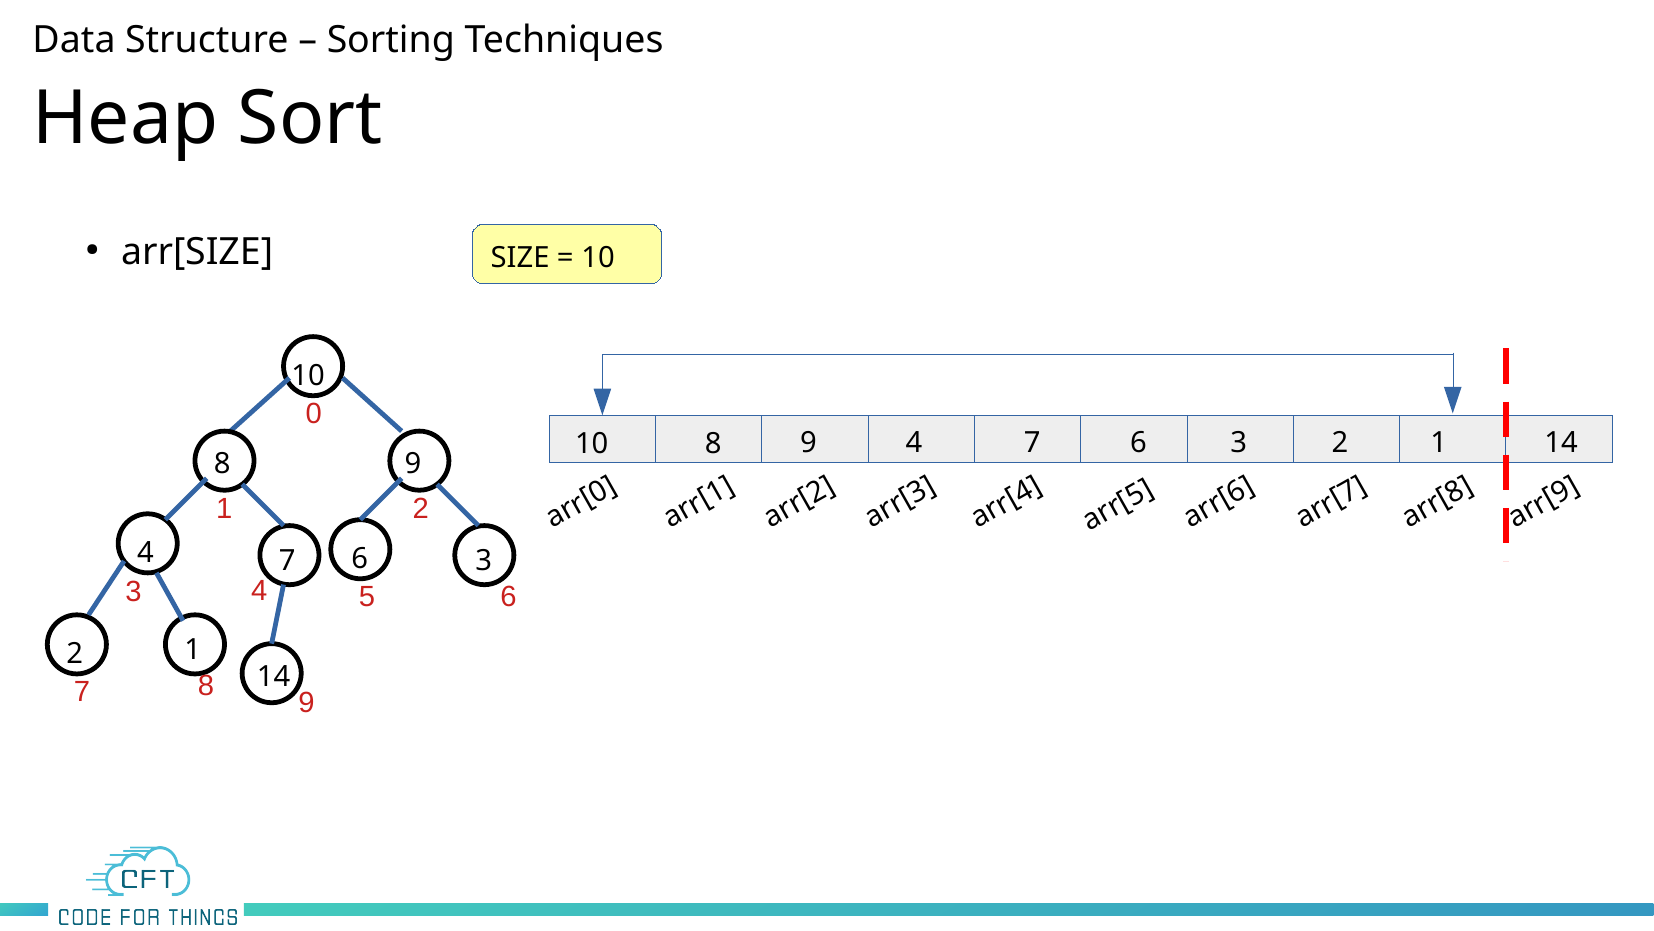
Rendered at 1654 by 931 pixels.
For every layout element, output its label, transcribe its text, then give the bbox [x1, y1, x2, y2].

text_box 7 [1009, 413, 1058, 463]
text_box [254, 697, 283, 703]
text_box arr[2] [738, 443, 875, 554]
text_box [385, 533, 390, 566]
text_box [313, 537, 320, 574]
text_box 4 [122, 523, 171, 573]
text_box 6 [336, 529, 385, 579]
text_box 1 [169, 620, 218, 670]
text_box 1 [201, 484, 248, 532]
text_box [470, 581, 485, 585]
text_box 2 [397, 484, 444, 532]
text_box arr[6] [1164, 438, 1300, 554]
text_box 8 [199, 435, 266, 485]
text_box 14 [1529, 413, 1597, 463]
text_box [283, 581, 304, 585]
text_box arr[SIZE] [70, 217, 315, 284]
text_box 8 [690, 415, 757, 465]
text_box [272, 525, 307, 531]
text_box 3 [110, 567, 157, 616]
text_box [126, 513, 170, 523]
text_box [184, 614, 212, 620]
text_box [171, 525, 178, 562]
text_box 8 [183, 661, 229, 710]
text_box 3 [460, 531, 509, 581]
text_box [509, 538, 514, 572]
text_box 4 [890, 413, 958, 463]
text_box [209, 431, 240, 435]
text_box arr[5] [1058, 442, 1199, 558]
text_box 6 [1115, 413, 1164, 463]
text_box [757, 415, 785, 463]
text_box [1058, 415, 1115, 463]
text_box 9 [389, 435, 457, 485]
text_box arr[7] [1272, 441, 1412, 554]
text_box [853, 415, 890, 463]
text_box [632, 415, 690, 463]
text_box 9 [283, 679, 330, 727]
text_box 10 [560, 415, 632, 499]
text_box [165, 630, 169, 659]
text_box SIZE = 10 [475, 228, 656, 278]
text_box 7 [59, 667, 105, 716]
text_box [291, 336, 335, 346]
text_box 9 [785, 413, 853, 463]
text_box 7 [264, 531, 313, 581]
text_box arr[3] [839, 450, 981, 554]
text_box 2 [51, 624, 100, 674]
text_box 0 [290, 389, 337, 437]
text_box [47, 630, 51, 659]
text_box [194, 445, 199, 476]
text_box [454, 538, 460, 572]
text_box [549, 415, 560, 463]
text_box 3 [110, 567, 116, 576]
text_box [958, 415, 1009, 463]
text_box 1 [1415, 413, 1483, 463]
text_box [467, 525, 502, 531]
text_box [258, 643, 286, 647]
text_box [330, 532, 336, 566]
text_box [1597, 415, 1613, 463]
text_box 4 [236, 566, 283, 615]
text_box 10 [269, 346, 346, 396]
text_box [404, 431, 435, 435]
text_box arr[9] [1482, 442, 1625, 554]
text_box 6 [485, 572, 532, 621]
text_box [1164, 415, 1215, 463]
text_box [1483, 415, 1529, 463]
title Data Structure – Sorting Techniques Heap Sort [32, 12, 1184, 166]
text_box 3 [1215, 413, 1264, 463]
text_box [1384, 415, 1415, 463]
text_box [472, 224, 662, 284]
text_box [100, 626, 107, 663]
text_box arr[8] [1380, 438, 1503, 554]
text_box [1264, 415, 1316, 463]
text_box [259, 540, 264, 566]
text_box [55, 614, 99, 624]
text_box arr[1] [637, 451, 774, 554]
text_box [338, 519, 382, 529]
text_box 2 [1316, 413, 1384, 463]
picture [59, 846, 237, 925]
text_box [218, 625, 225, 661]
text_box 5 [343, 572, 390, 621]
text_box arr[4] [949, 439, 1087, 554]
text_box 14 [242, 647, 309, 697]
text_box arr[0] [520, 438, 661, 554]
text_box [118, 528, 122, 558]
